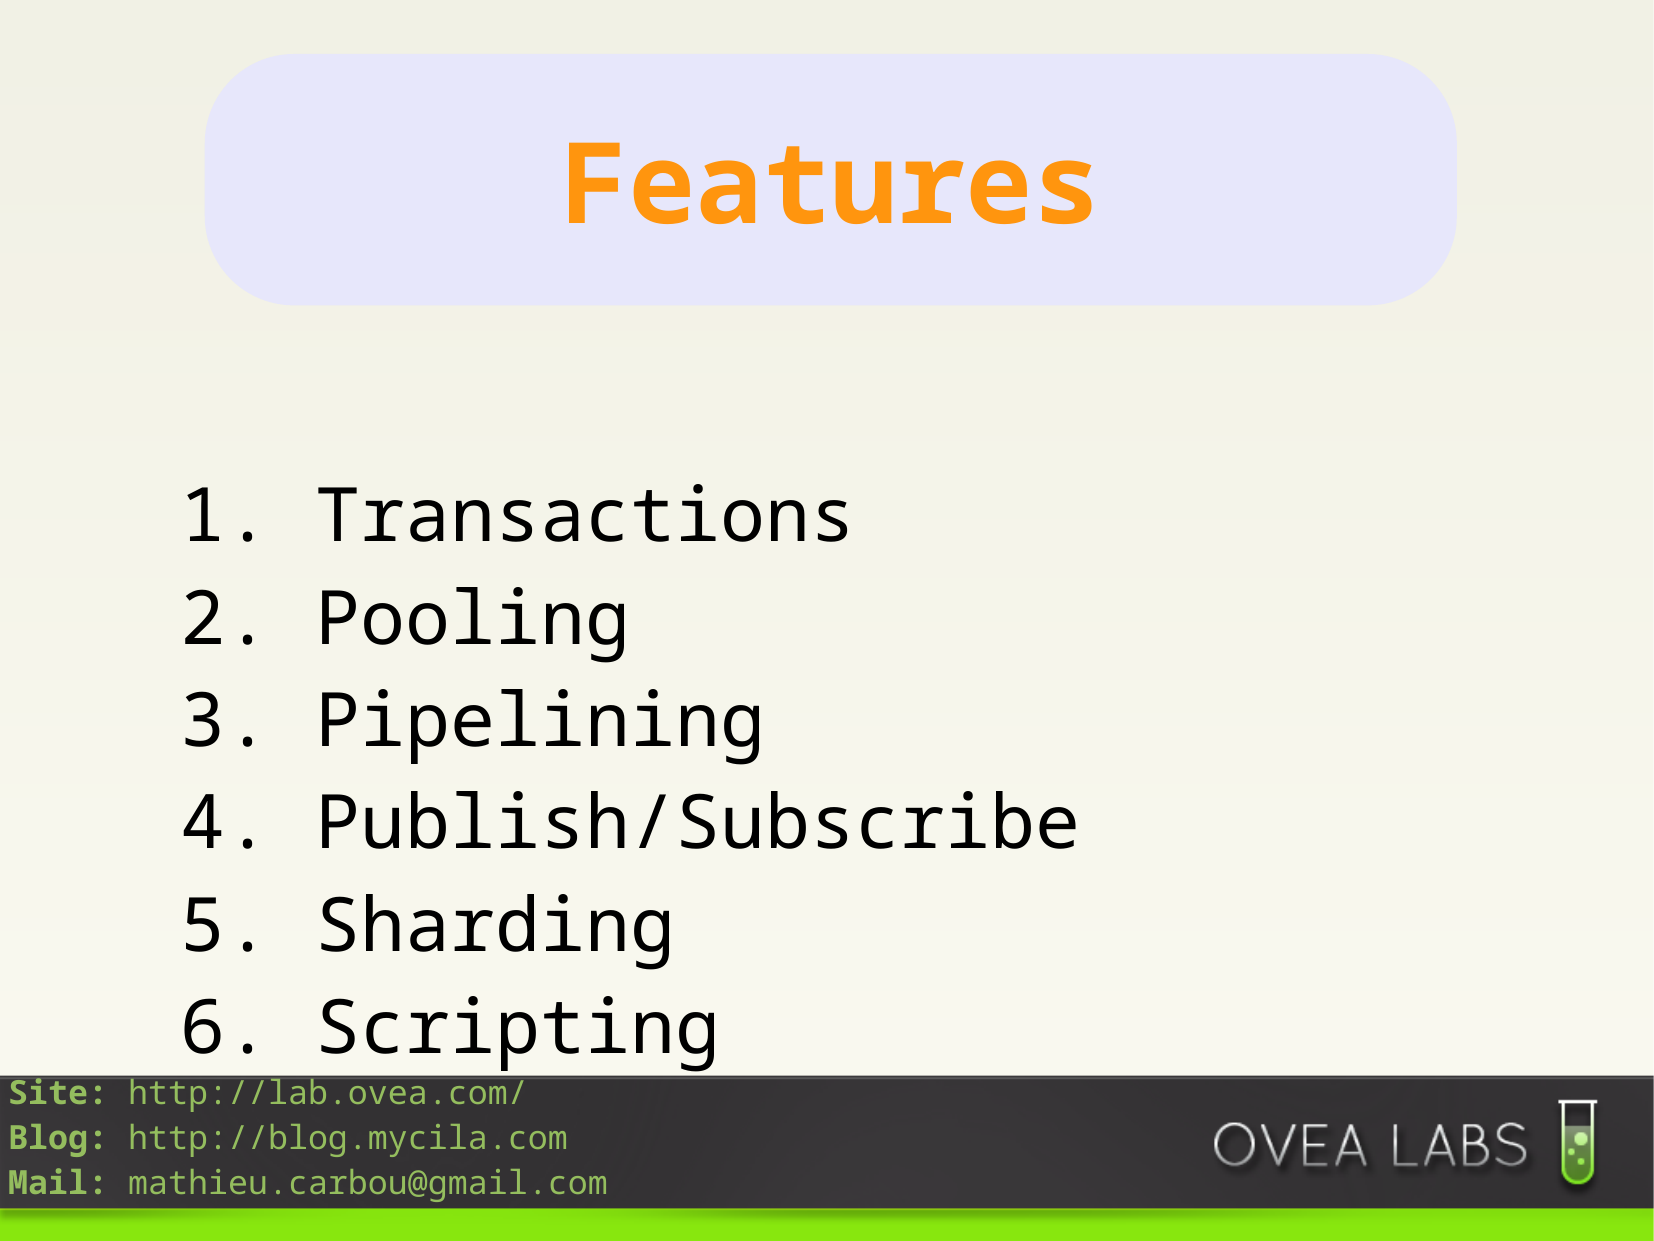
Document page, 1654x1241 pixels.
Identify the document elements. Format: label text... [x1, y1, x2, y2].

text_box Transactions Pooling Pipelining Publish/Subscribe Sharding Scripting [165, 454, 1517, 976]
text_box Features [204, 53, 1457, 306]
picture [0, 0, 1654, 1241]
